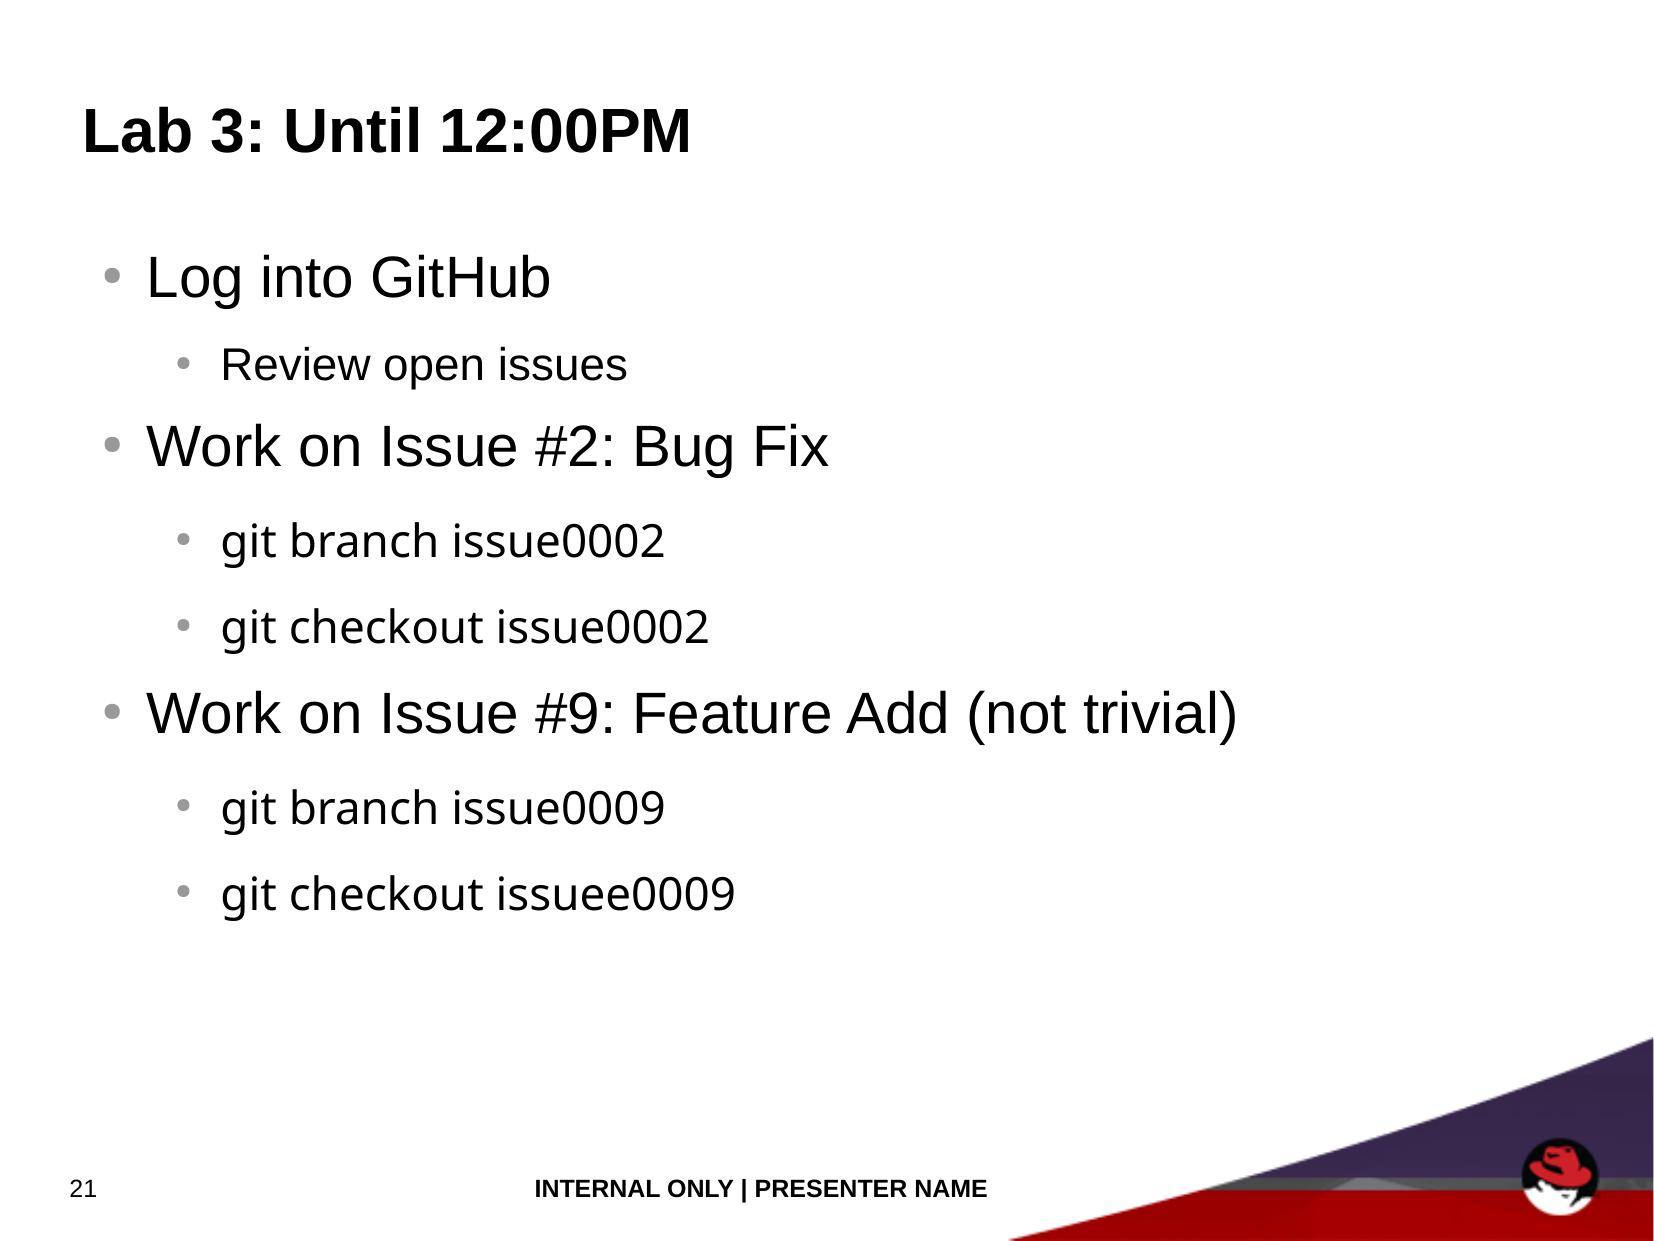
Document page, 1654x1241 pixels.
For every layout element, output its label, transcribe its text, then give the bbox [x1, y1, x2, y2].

list Log into GitHub Review open issues Work on Issue #2: Bug Fix git branch issue0002 git checkout issue0002 Work on Issue #9: Feature Add (not trivial) git branch issue0009 git checkout issuee0009 [86, 244, 1613, 1039]
picture [1007, 1036, 1654, 1241]
title Lab 3: Until 12:00PM [82, 37, 1571, 226]
